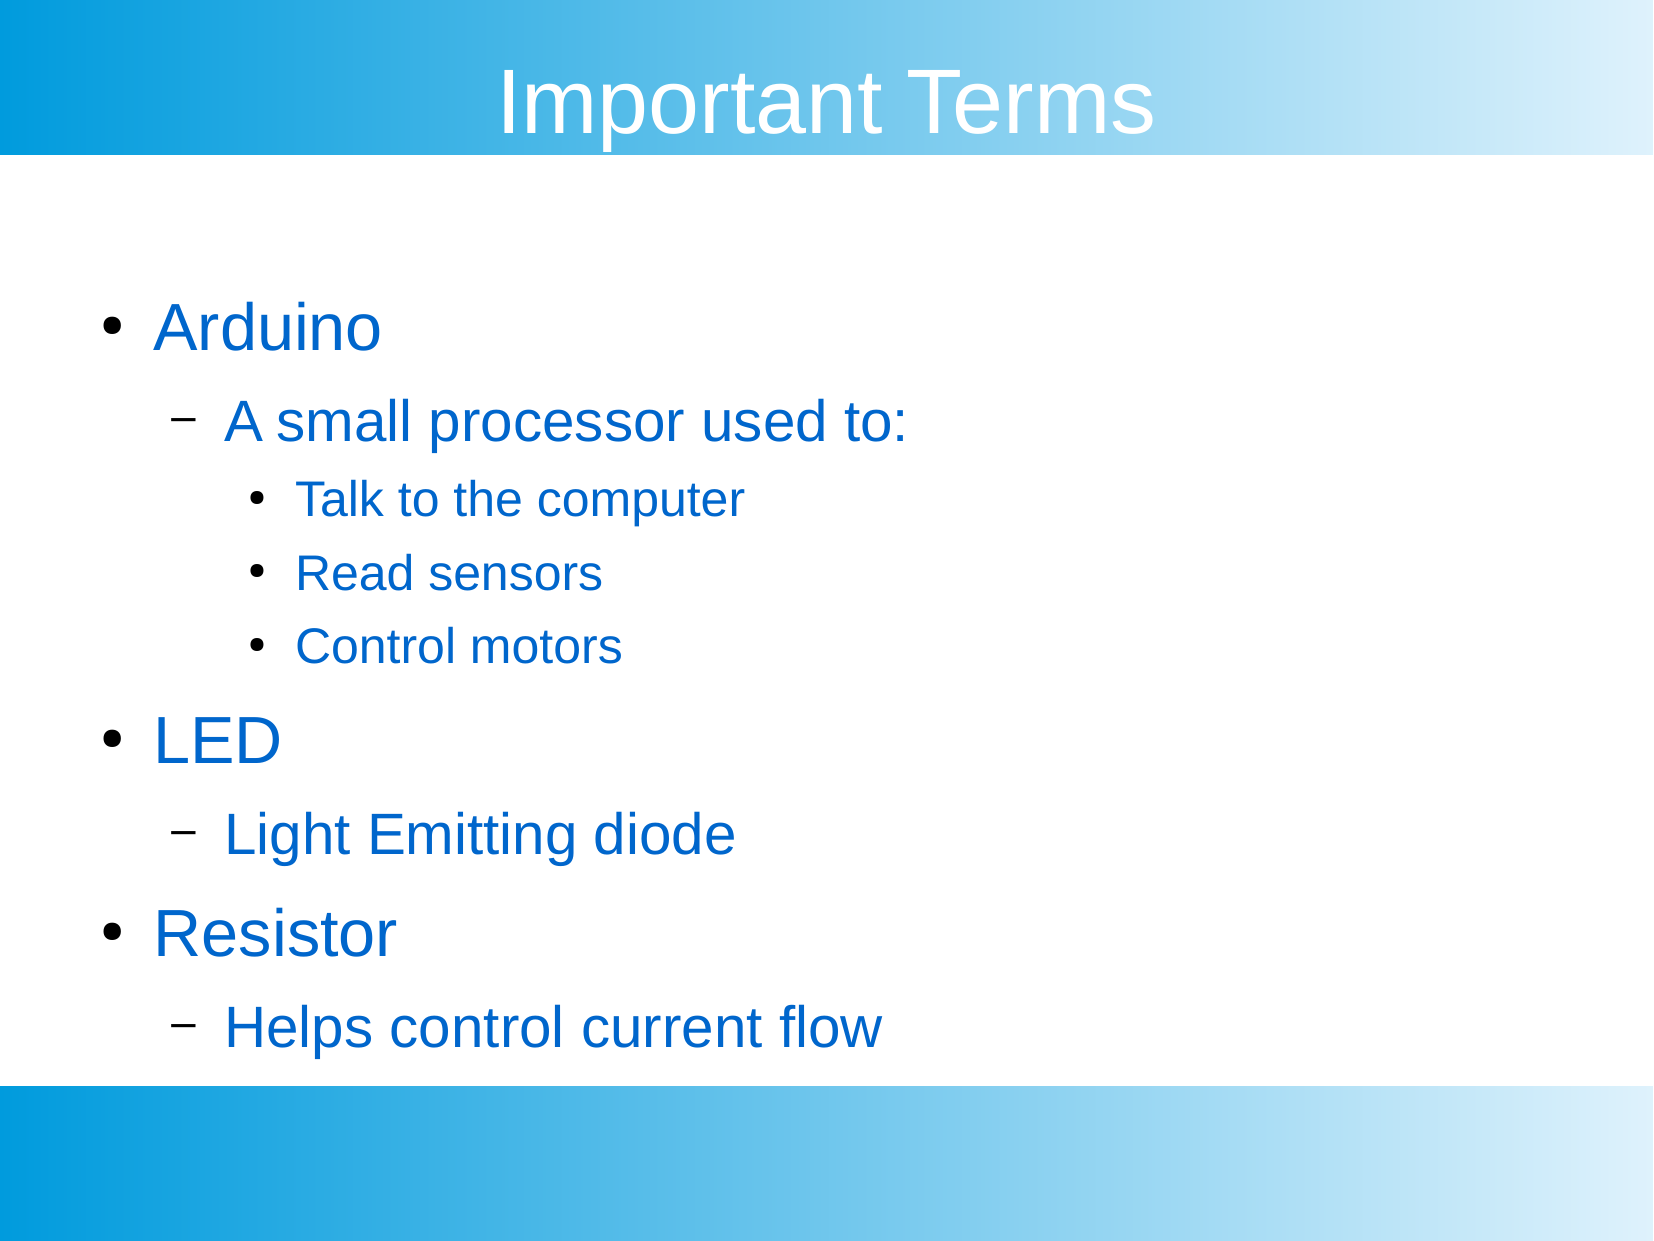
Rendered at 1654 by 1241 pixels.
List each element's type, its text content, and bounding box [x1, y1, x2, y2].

title Important Terms [82, 49, 1571, 155]
list Arduino A small processor used to: Talk to the computer Read sensors Control motors LED Light Emitting diode Resistor Helps control current flow [82, 290, 1571, 1010]
